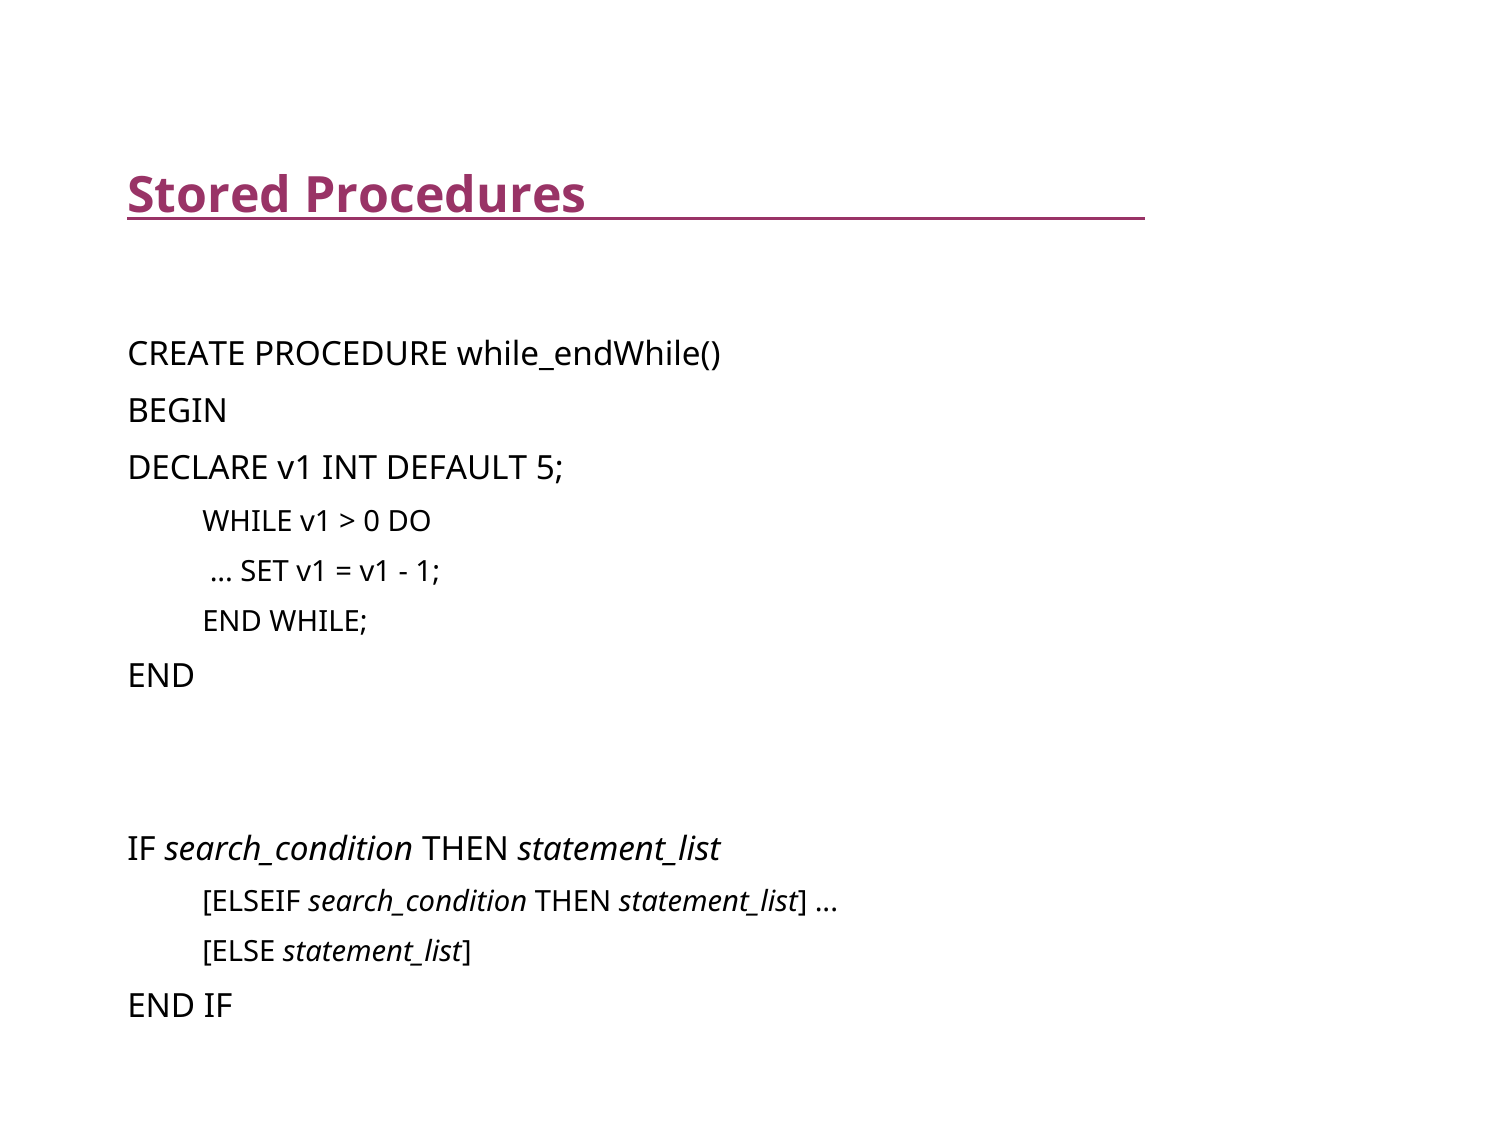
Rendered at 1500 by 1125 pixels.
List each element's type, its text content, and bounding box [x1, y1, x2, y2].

list CREATE PROCEDURE while_endWhile() BEGIN DECLARE v1 INT DEFAULT 5; WHILE v1 > 0 DO ... SET v1 = v1 - 1; END WHILE; END IF search_condition THEN statement_list [ELSEIF search_condition THEN statement_list] ... [ELSE statement_list] END IF [112, 324, 1388, 1015]
title Stored Procedures [112, 76, 1388, 311]
